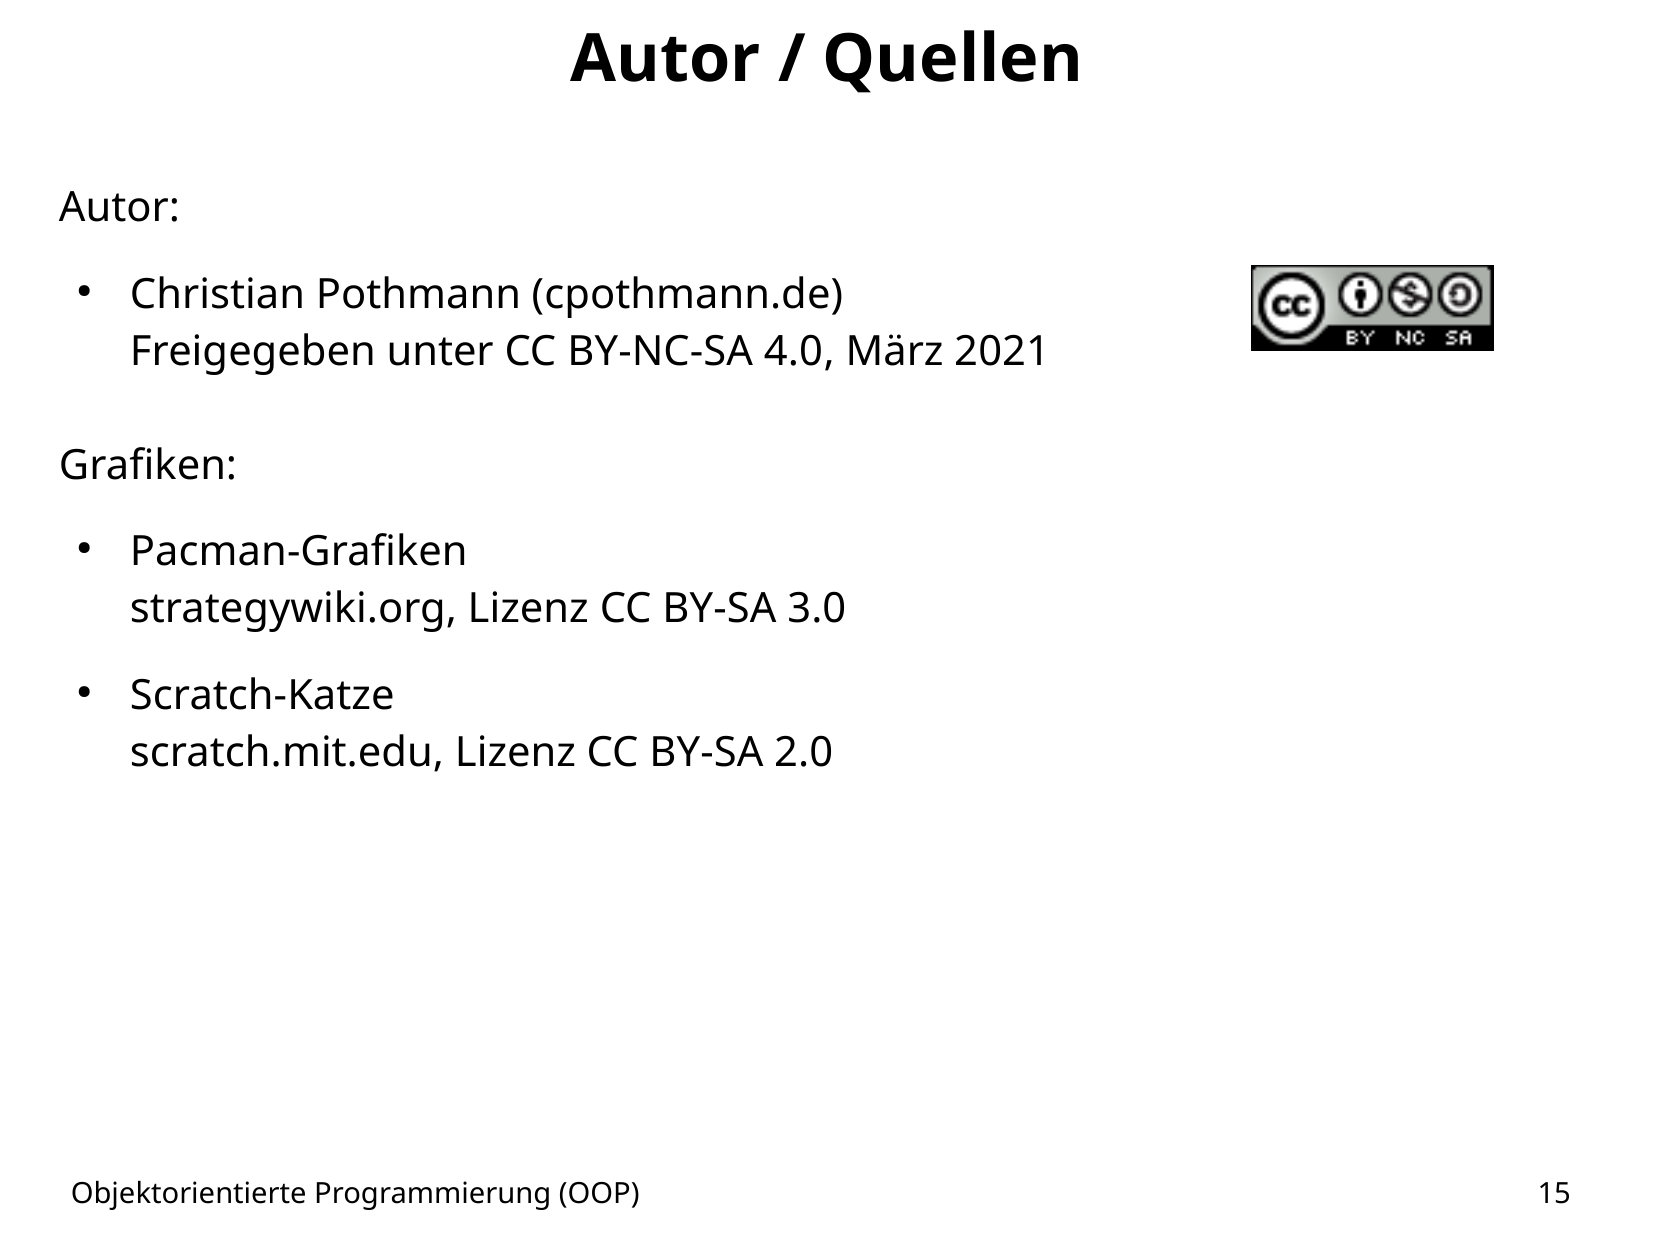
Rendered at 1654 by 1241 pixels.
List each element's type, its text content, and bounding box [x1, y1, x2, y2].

list Autor: Christian Pothmann (cpothmann.de) Freigegeben unter CC BY-NC-SA 4.0, März 2021 Grafiken: Pacman-Grafiken strategywiki.org, Lizenz CC BY-SA 3.0 Scratch-Katze scratch.mit.edu, Lizenz CC BY-SA 2.0 [59, 177, 1583, 1146]
picture [1251, 265, 1494, 351]
title Autor / Quellen [0, 5, 1654, 107]
